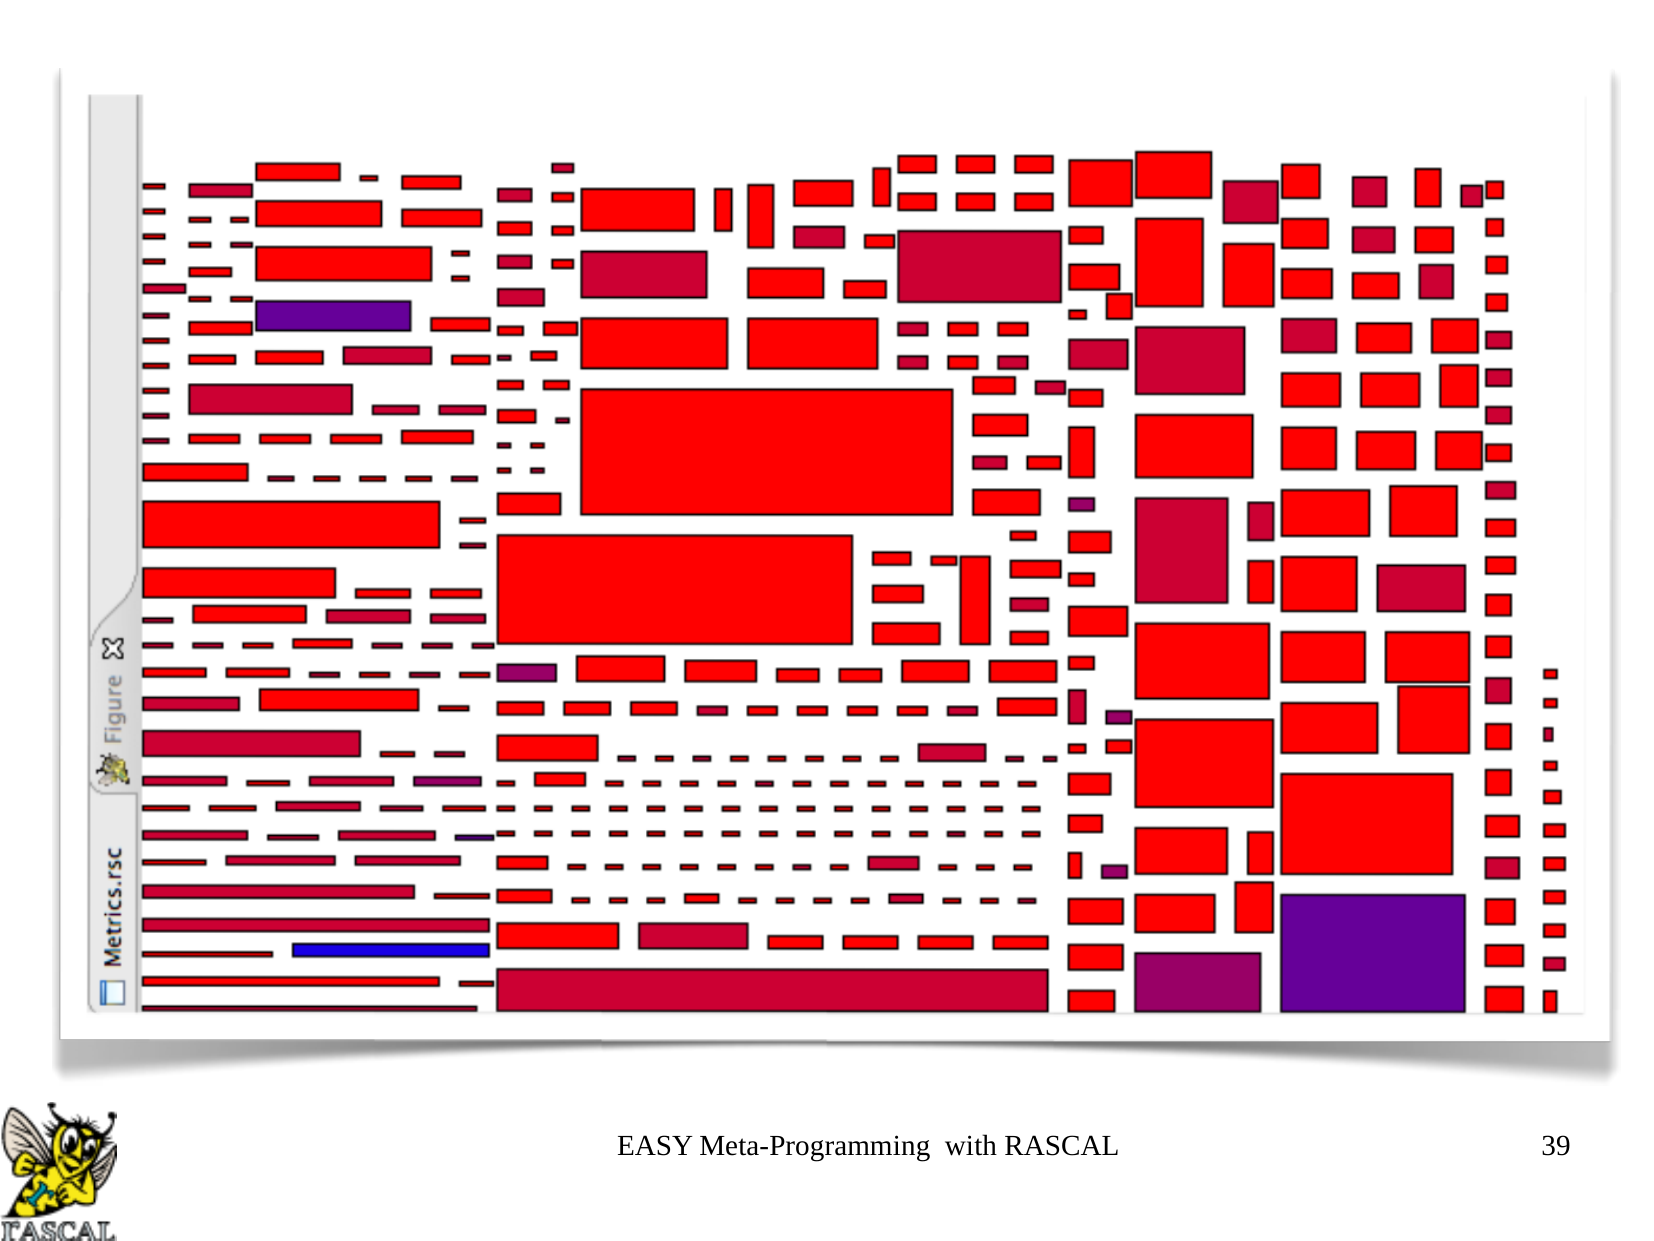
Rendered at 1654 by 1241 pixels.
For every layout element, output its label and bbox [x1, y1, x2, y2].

picture [0, 1102, 117, 1241]
picture [52, 68, 1621, 1086]
